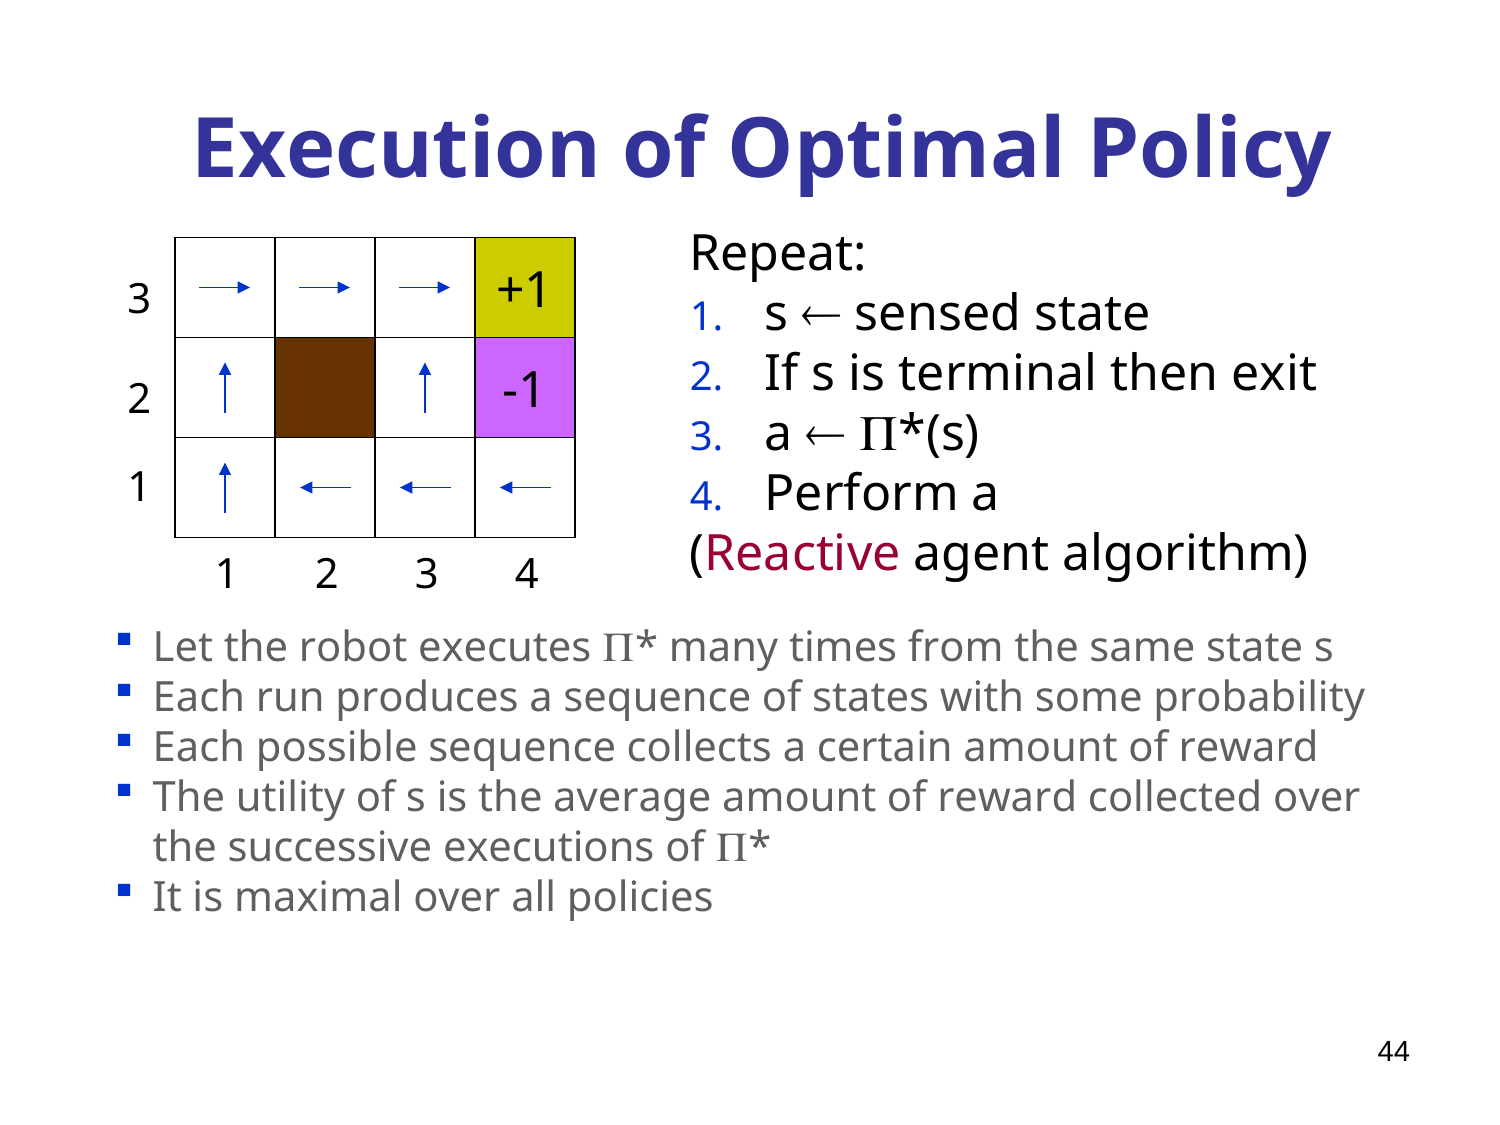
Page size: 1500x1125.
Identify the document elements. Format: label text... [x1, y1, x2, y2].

text_box +1 [474, 237, 575, 337]
text_box 1 [112, 451, 167, 518]
text_box 3 [112, 264, 167, 330]
text_box 1 [200, 539, 254, 605]
text_box -1 [474, 337, 575, 438]
title Execution of Optimal Policy [99, 49, 1425, 238]
text_box 2 [300, 539, 354, 605]
text_box 4 [500, 539, 554, 605]
text_box 3 [399, 539, 454, 605]
text_box 2 [112, 364, 167, 430]
text_box Let the robot executes * many times from the same state s Each run produces a sequence of states with some probability Each possible sequence collects a certain amount of reward The utility of s is the average amount of reward collected over the successive executions of * It is maximal over all policies [99, 612, 1426, 929]
text_box <number> [1074, 1024, 1426, 1103]
text_box Repeat: s  sensed state If s is terminal then exit a  *(s) Perform a (Reactive agent algorithm) [674, 212, 1375, 588]
text_box [274, 337, 375, 438]
